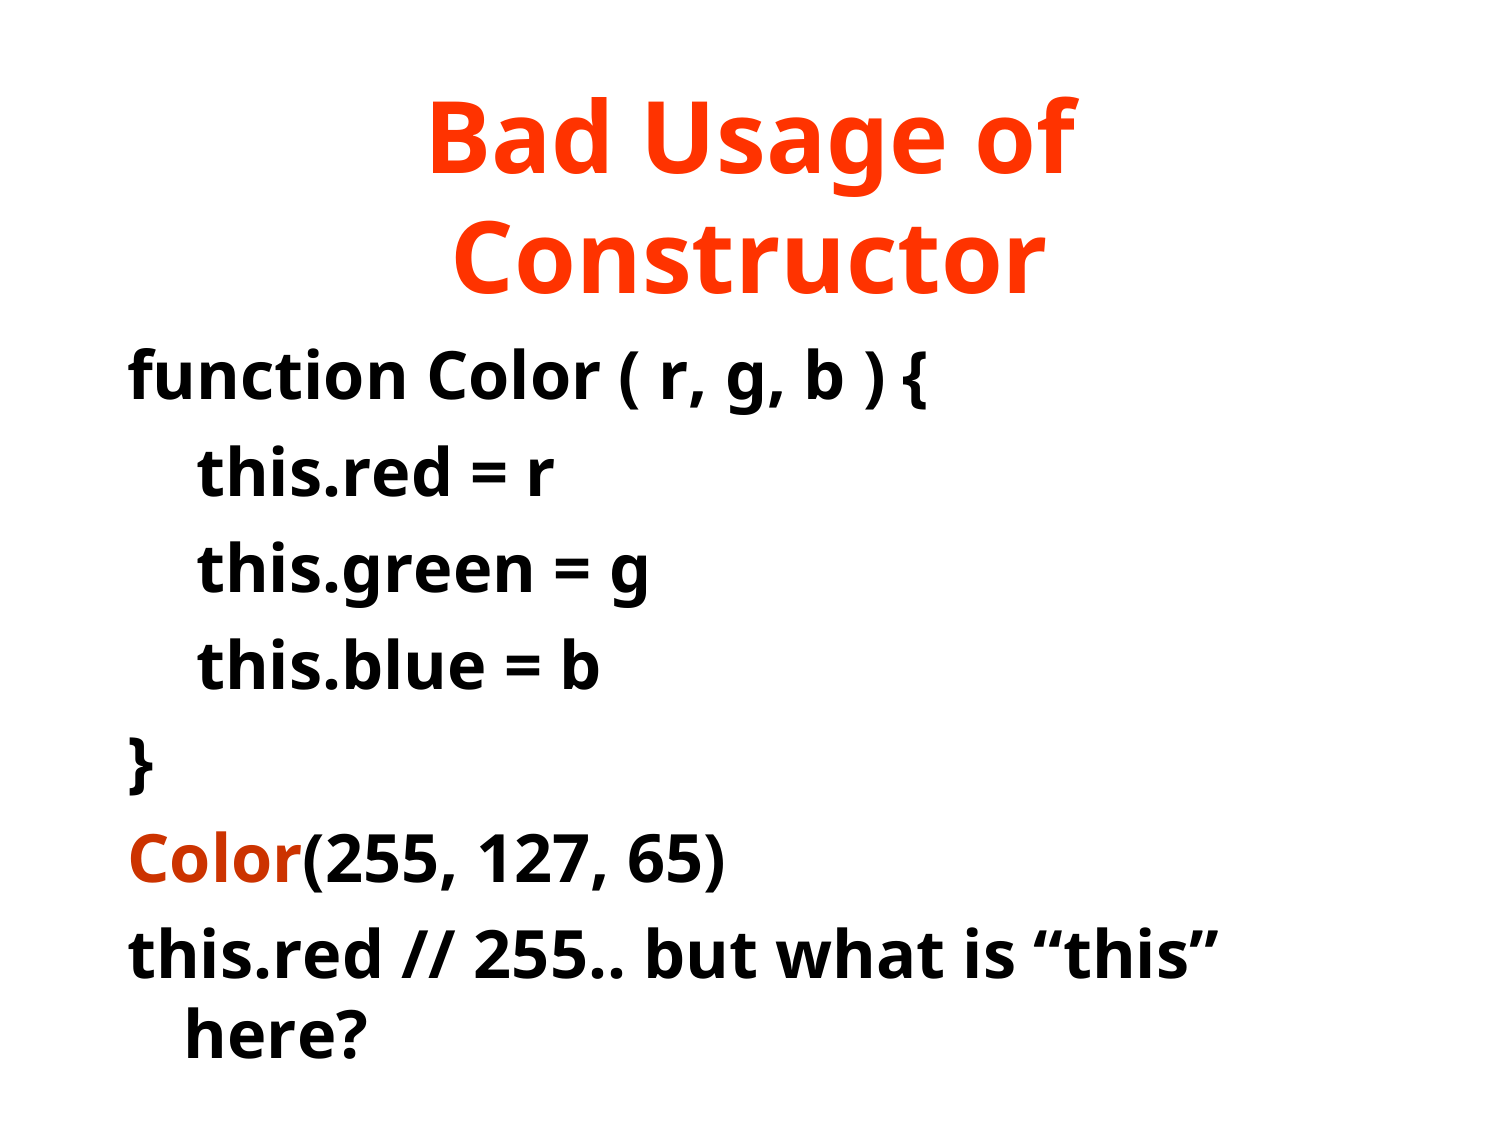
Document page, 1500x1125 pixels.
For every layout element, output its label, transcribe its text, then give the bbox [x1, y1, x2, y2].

title Bad Usage of Constructor [112, 99, 1388, 288]
list function Color ( r, g, b ) { this.red = r this.green = g this.blue = b } Color(255, 127, 65) this.red // 255.. but what is “this” here? [112, 324, 1388, 1001]
